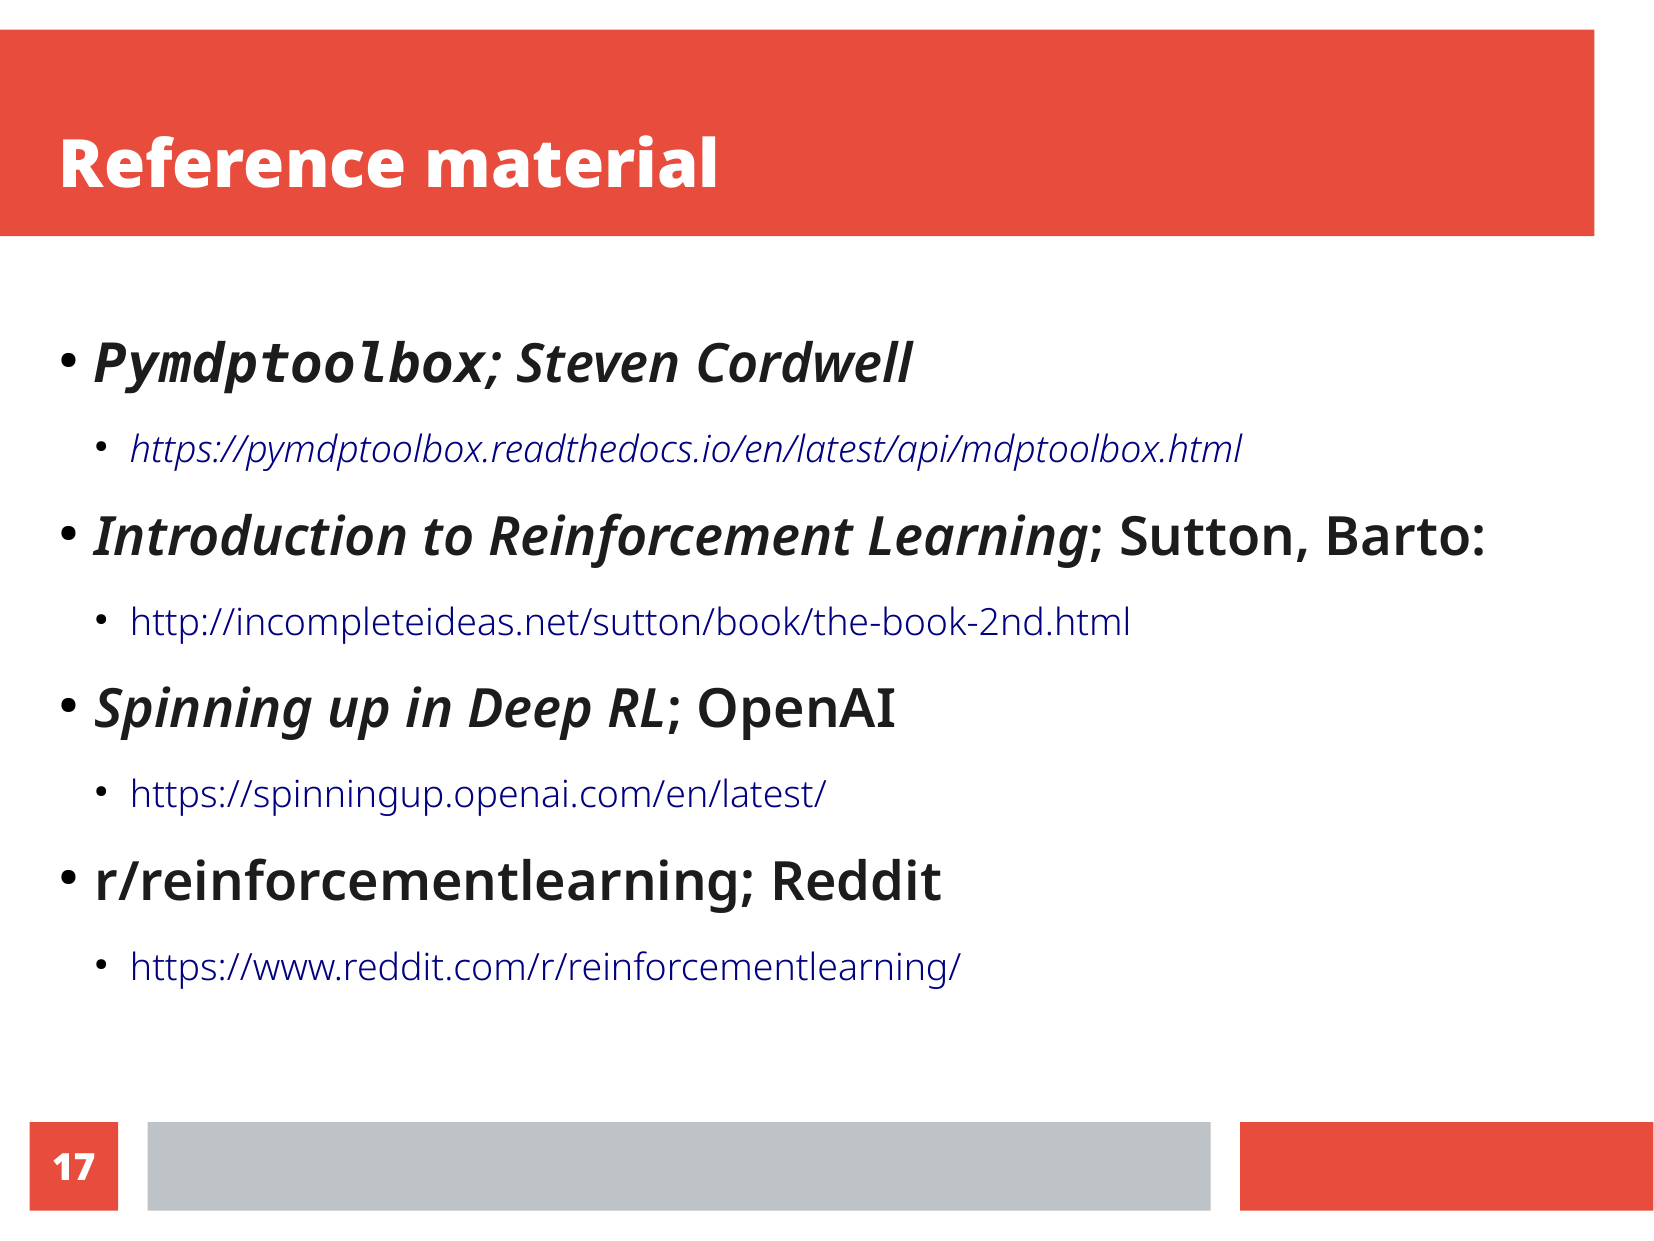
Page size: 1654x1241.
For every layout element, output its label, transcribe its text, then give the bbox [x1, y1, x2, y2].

list Pymdptoolbox; Steven Cordwell https://pymdptoolbox.readthedocs.io/en/latest/api/mdptoolbox.html Introduction to Reinforcement Learning; Sutton, Barto: http://incompleteideas.net/sutton/book/the-book-2nd.html Spinning up in Deep RL; OpenAI https://spinningup.openai.com/en/latest/ r/reinforcementlearning; Reddit https://www.reddit.com/r/reinforcementlearning/ [59, 324, 1565, 1093]
title Reference material [59, 59, 1595, 207]
